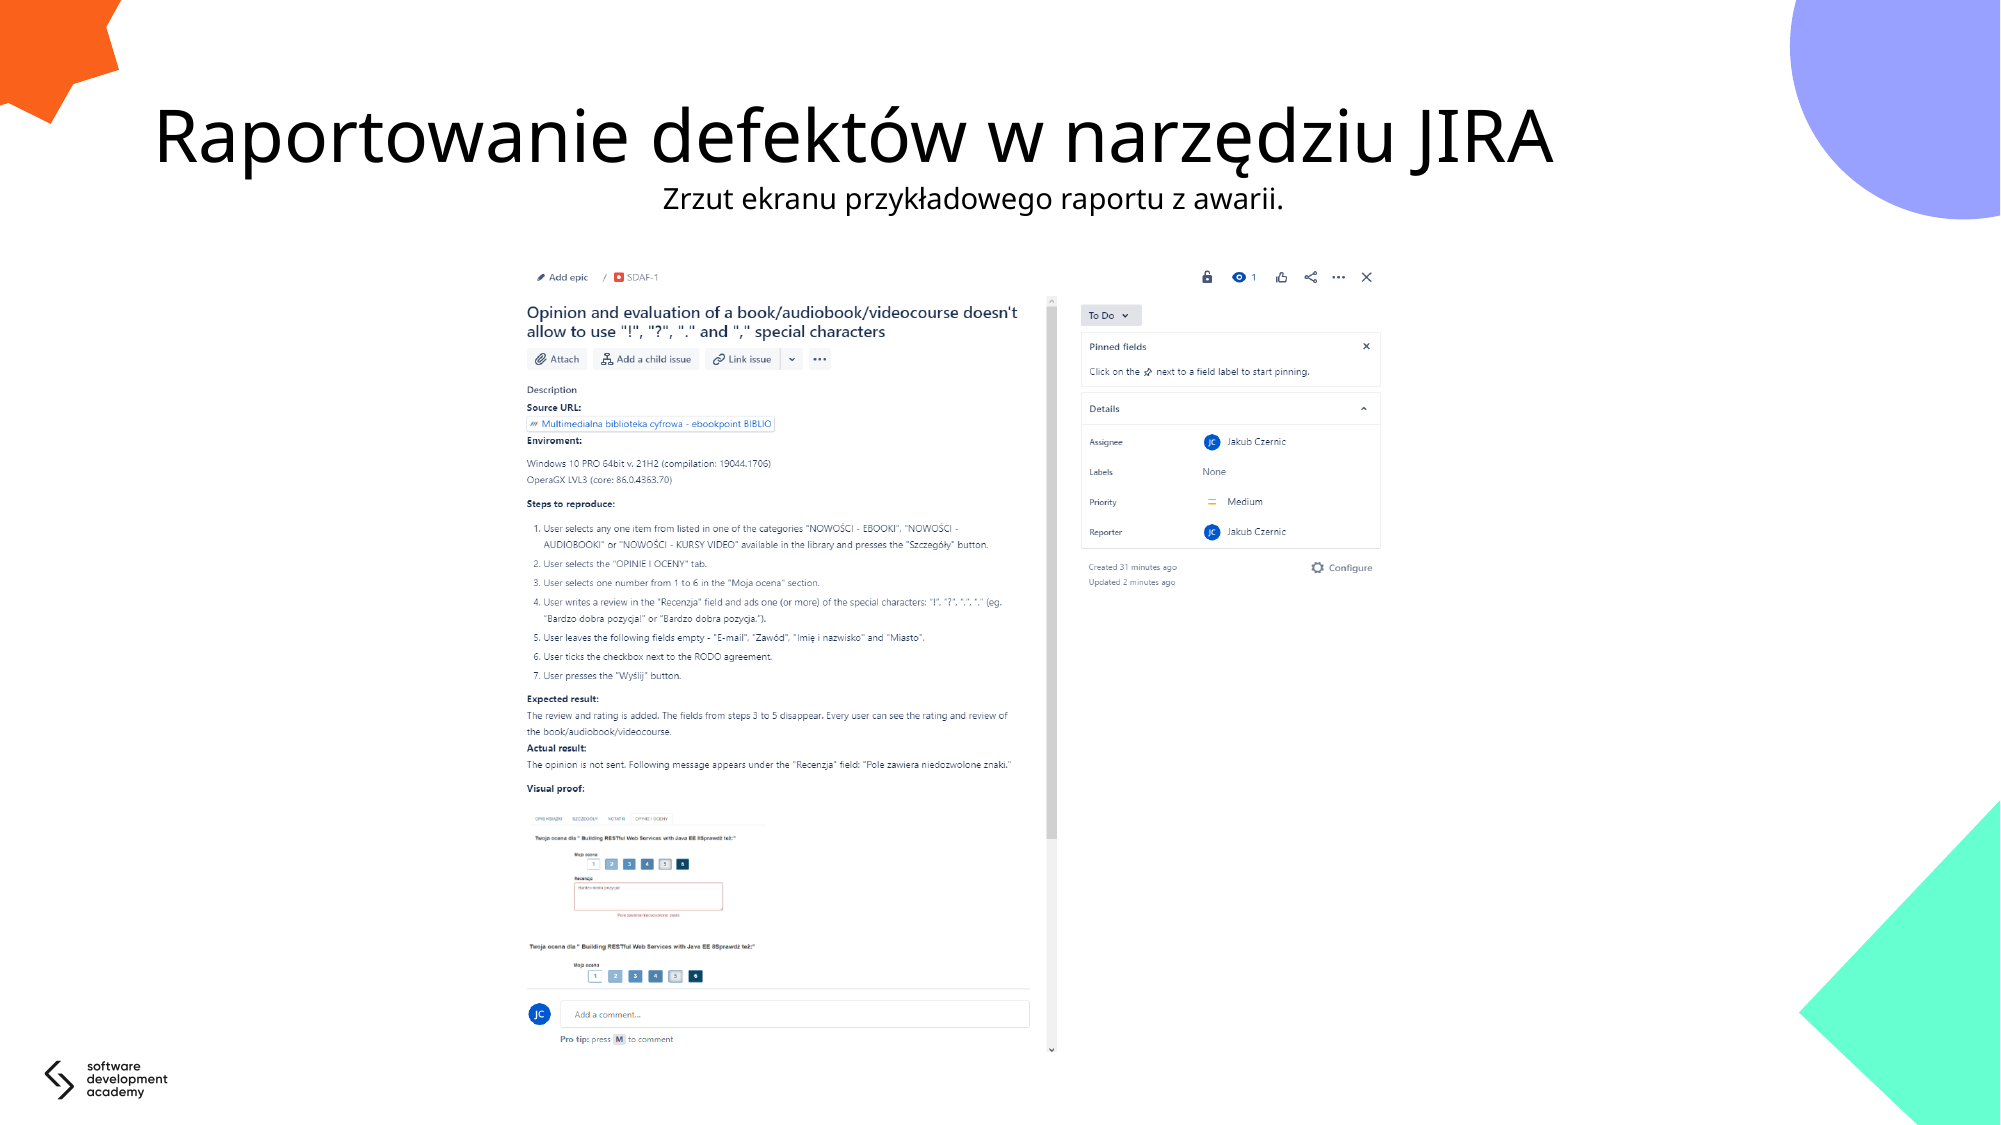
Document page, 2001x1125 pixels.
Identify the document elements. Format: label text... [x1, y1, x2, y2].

picture [508, 255, 1394, 1052]
list Zrzut ekranu przykładowego raportu z awarii. [138, 177, 1772, 891]
picture [19, 1035, 193, 1125]
title Raportowanie defektów w narzędziu JIRA [138, 30, 1772, 177]
